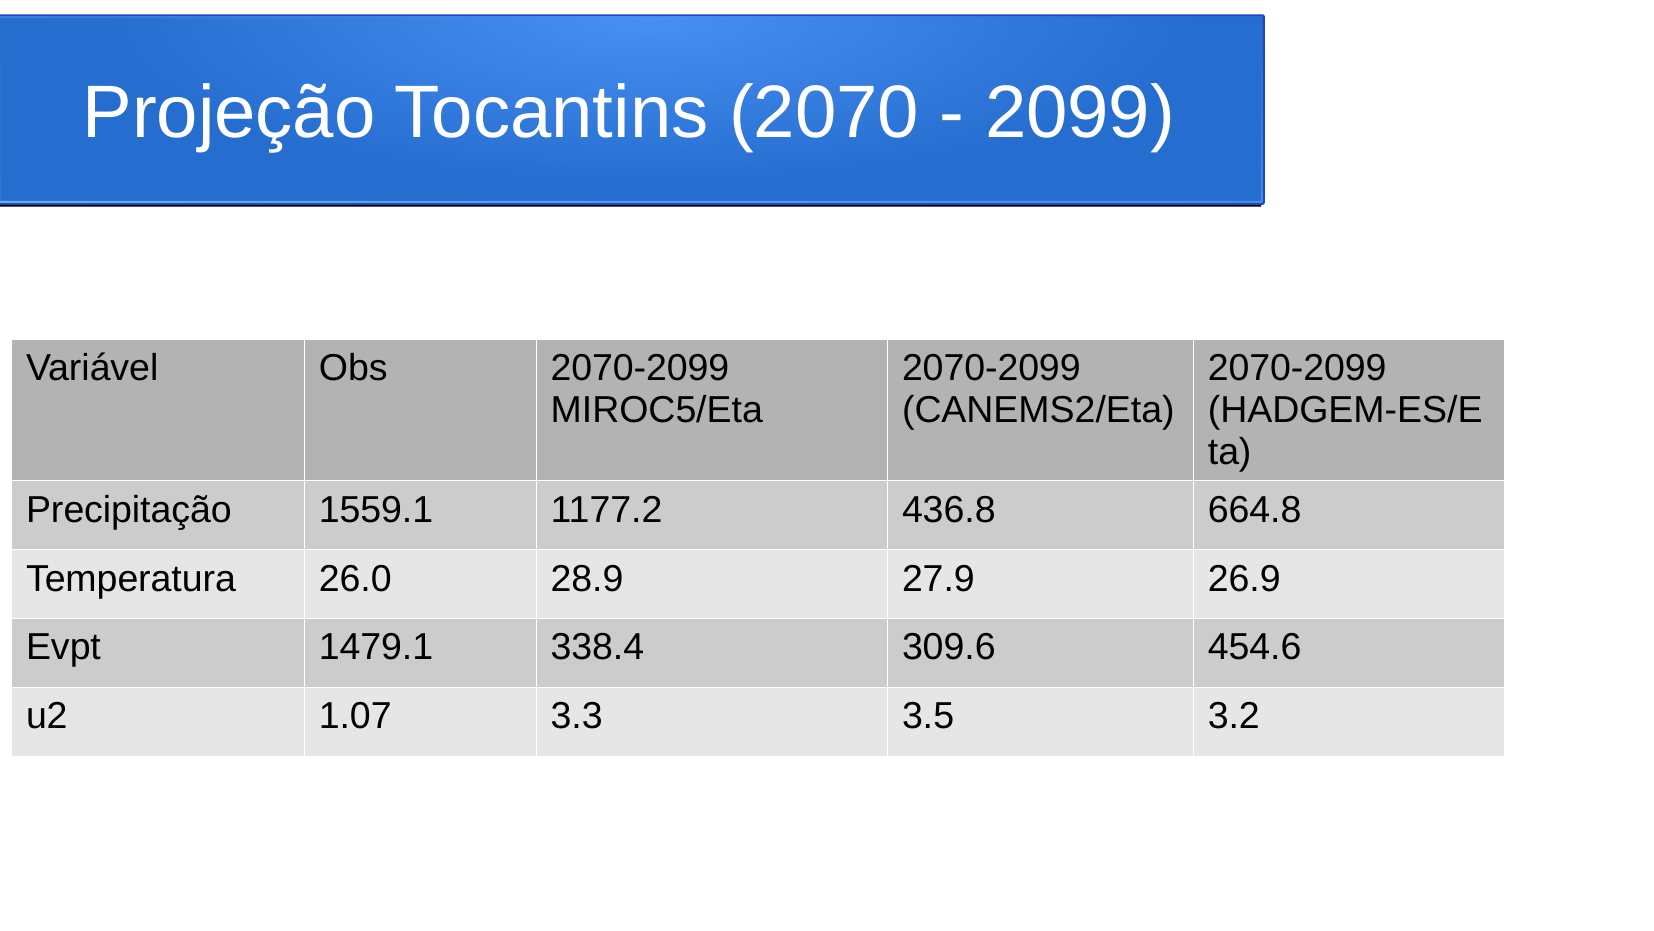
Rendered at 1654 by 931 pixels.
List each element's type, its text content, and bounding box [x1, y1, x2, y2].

table_cell Evpt [12, 619, 304, 687]
table_cell 1.07 [305, 688, 536, 756]
table_cell 26.0 [305, 550, 536, 618]
table_cell 3.2 [1194, 688, 1504, 756]
table_header 2070-2099 (CANEMS2/Eta) [888, 340, 1193, 480]
table_cell 3.5 [888, 688, 1193, 756]
table_header 2070-2099 MIROC5/Eta [537, 340, 887, 480]
title Projeção Tocantins (2070 - 2099) [82, 29, 1235, 196]
table_cell Precipitação [12, 481, 304, 549]
table_cell 27.9 [888, 550, 1193, 618]
table_cell u2 [12, 688, 304, 756]
table_cell 28.9 [537, 550, 887, 618]
table_cell 26.9 [1194, 550, 1504, 618]
table_cell Temperatura [12, 550, 304, 618]
table_cell 664.8 [1194, 481, 1504, 549]
table_cell 1559.1 [305, 481, 536, 549]
table_cell 3.3 [537, 688, 887, 756]
table_cell 454.6 [1194, 619, 1504, 687]
table_cell 309.6 [888, 619, 1193, 687]
table_cell 1177.2 [537, 481, 887, 549]
table_header Obs [305, 340, 536, 480]
table_cell 338.4 [537, 619, 887, 687]
table_header 2070-2099 (HADGEM-ES/Eta) [1194, 340, 1504, 480]
table_cell 436.8 [888, 481, 1193, 549]
table_cell 1479.1 [305, 619, 536, 687]
table_header Variável [12, 340, 304, 480]
